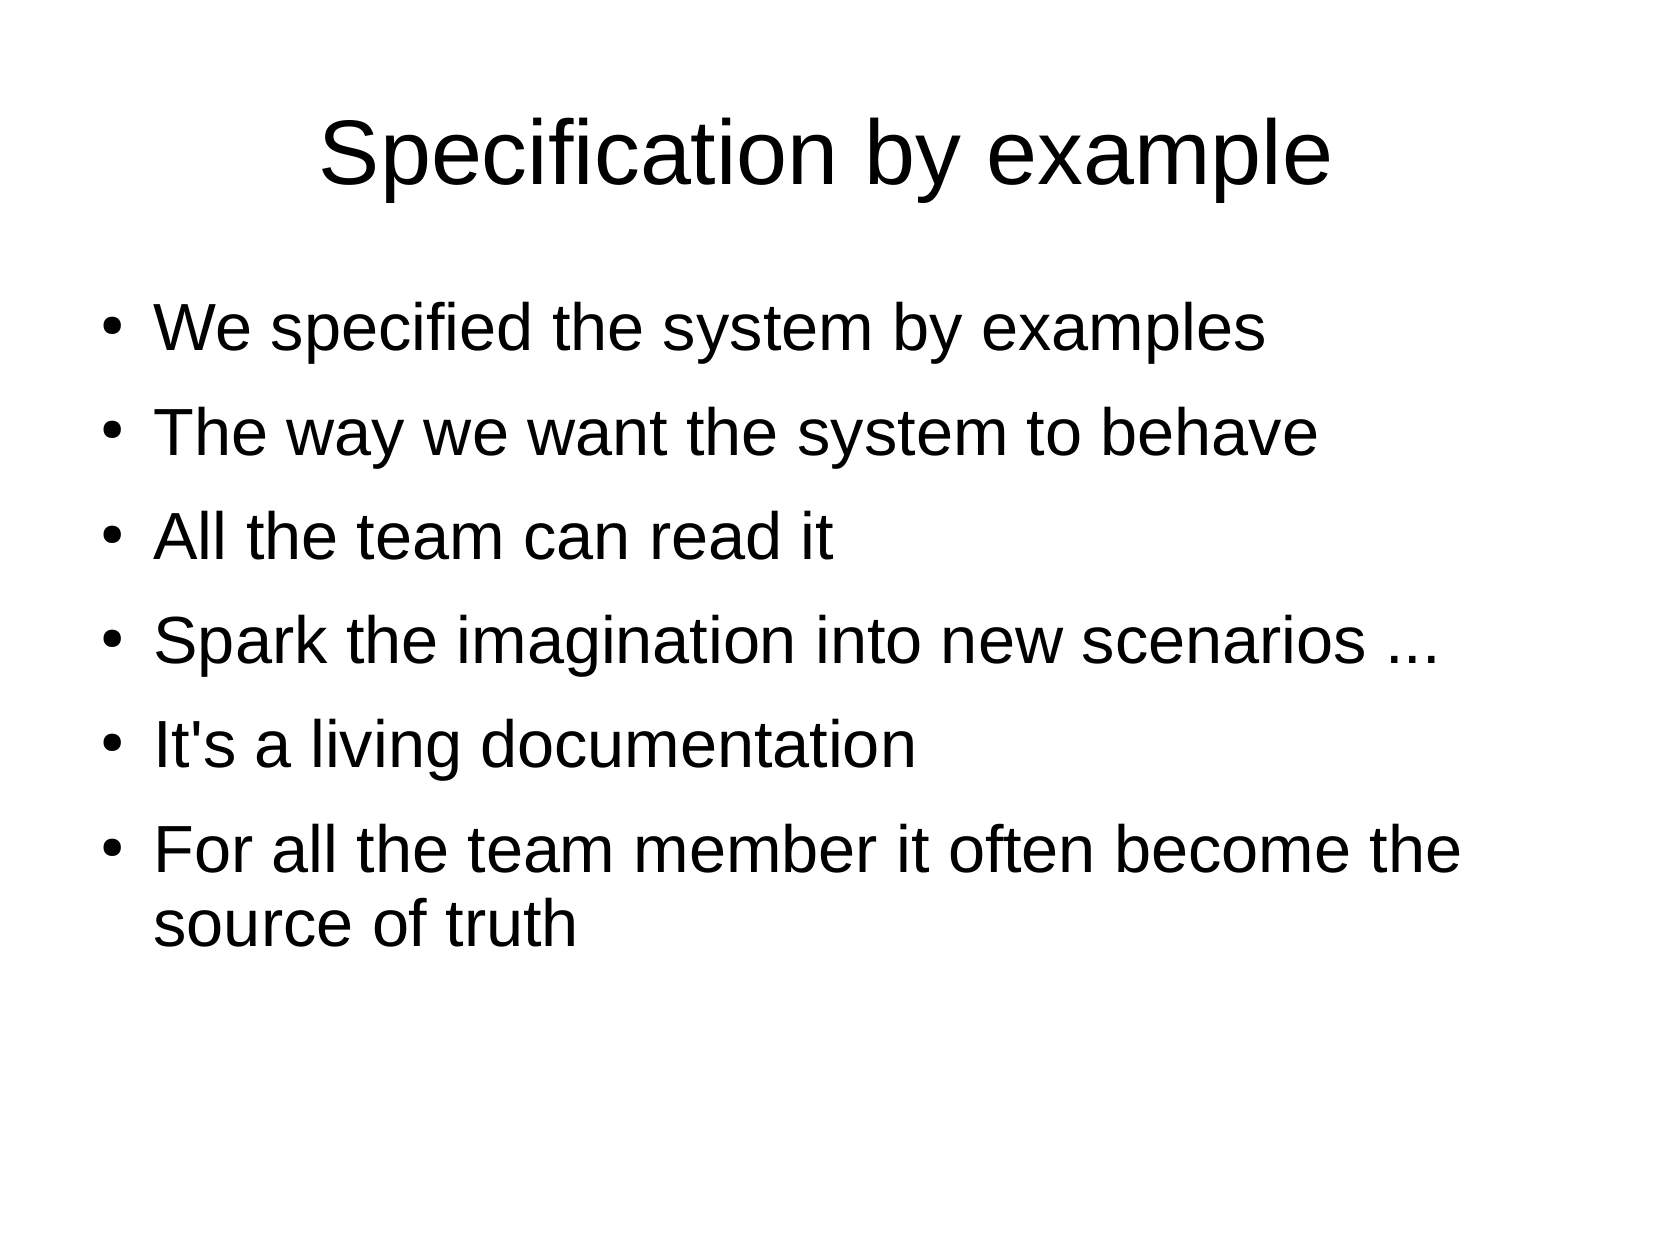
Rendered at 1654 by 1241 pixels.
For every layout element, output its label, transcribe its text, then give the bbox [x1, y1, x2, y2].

list We specified the system by examples The way we want the system to behave All the team can read it Spark the imagination into new scenarios ... It's a living documentation For all the team member it often become the source of truth [82, 290, 1571, 1010]
title Specification by example [82, 49, 1571, 257]
